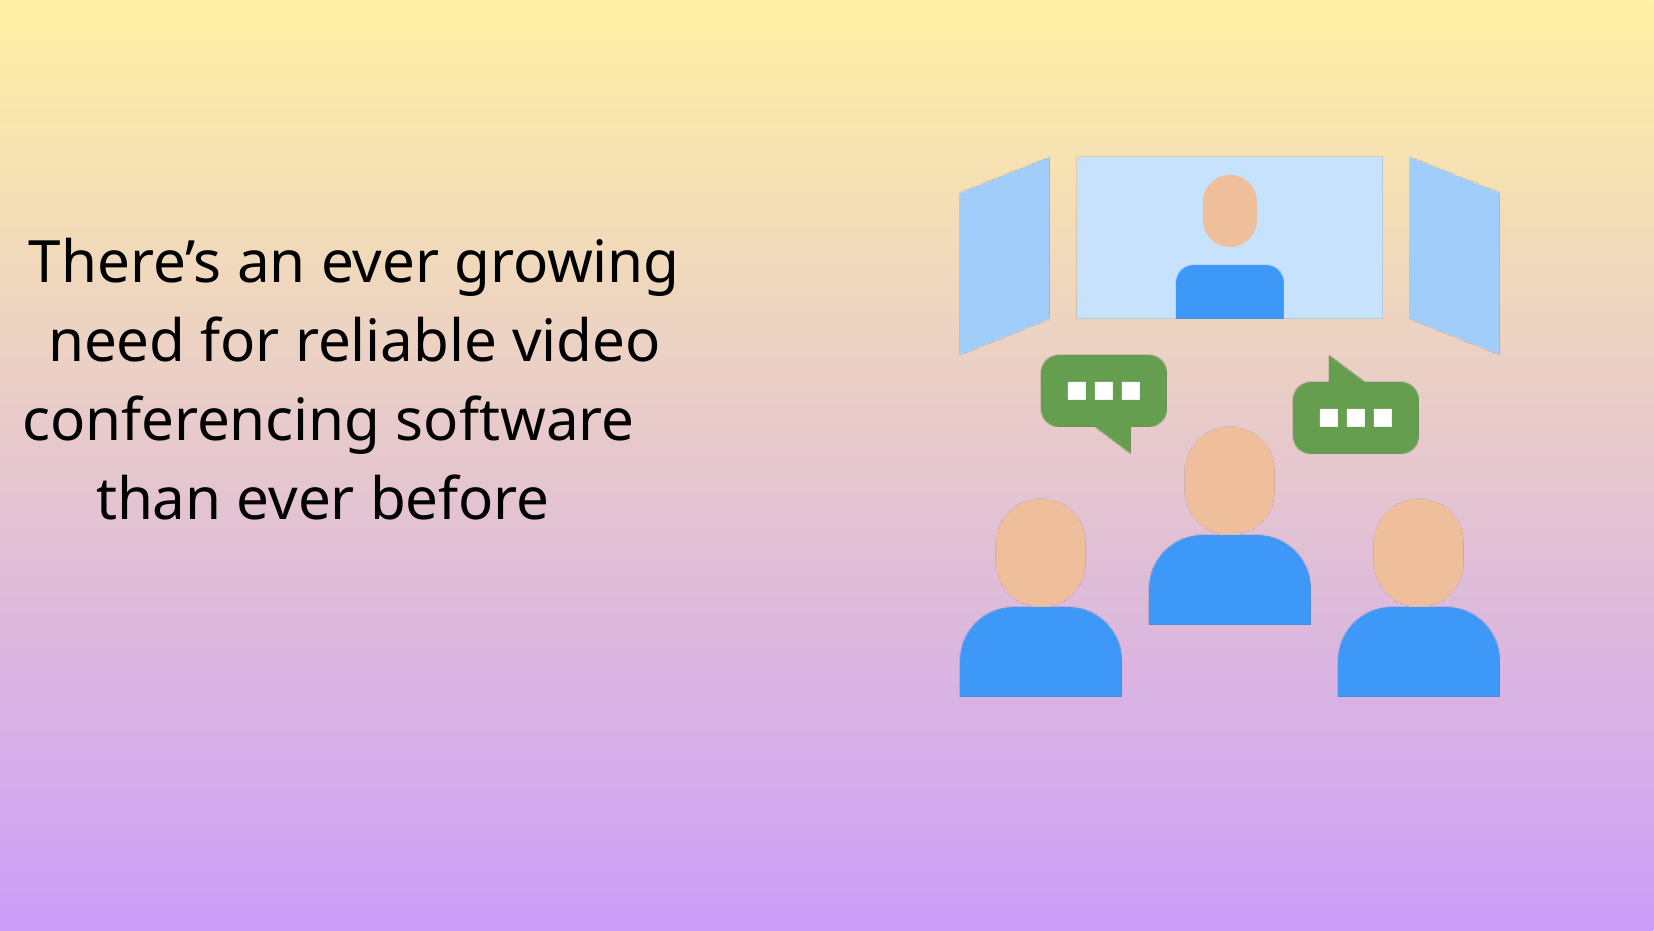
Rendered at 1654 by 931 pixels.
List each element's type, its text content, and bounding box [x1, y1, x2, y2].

picture [942, 139, 1518, 715]
text_box There’s an ever growing need for reliable video conferencing software than ever before [0, 212, 709, 652]
